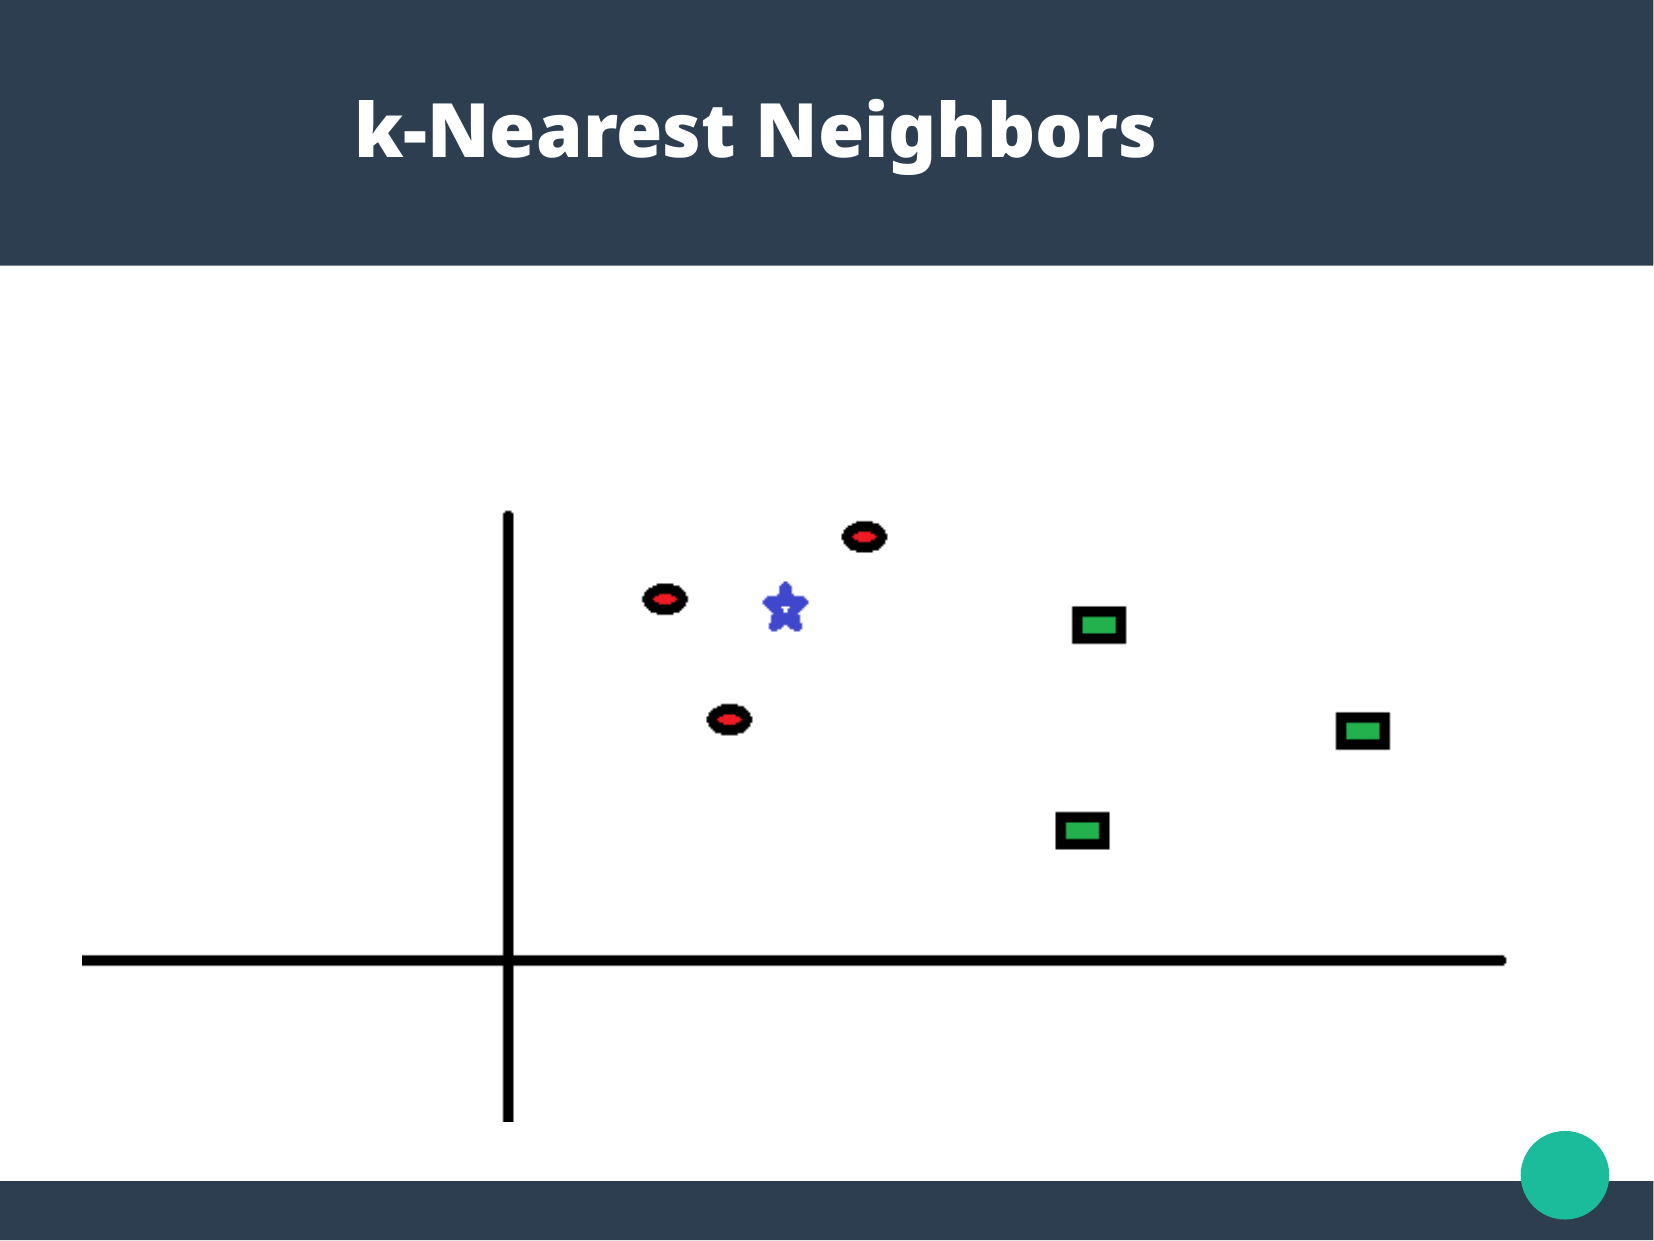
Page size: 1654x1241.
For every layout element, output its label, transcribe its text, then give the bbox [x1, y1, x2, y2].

picture [82, 472, 1567, 1123]
title k-Nearest Neighbors [59, 49, 1595, 207]
